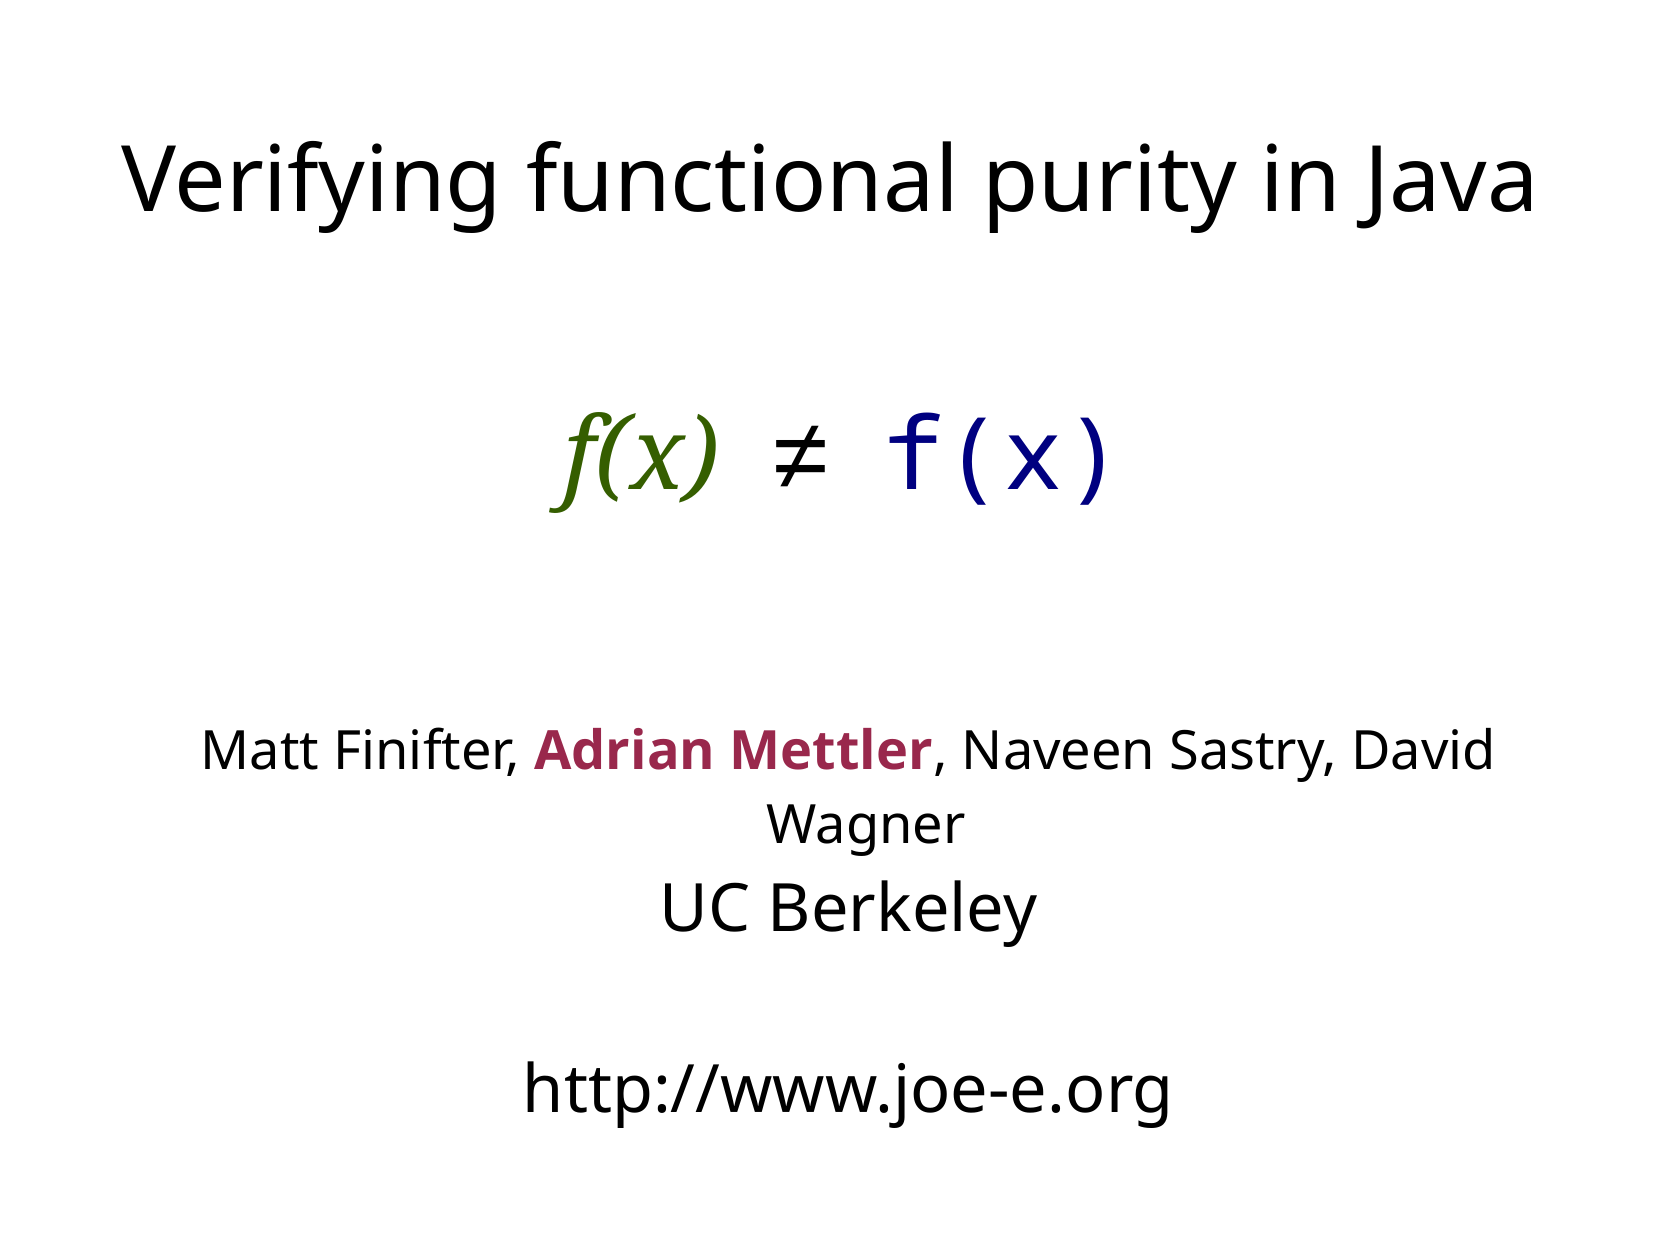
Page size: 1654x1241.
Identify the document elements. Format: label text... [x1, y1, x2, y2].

text_box Matt Finifter, Adrian Mettler, Naveen Sastry, David Wagner UC Berkeley http://www.joe-e.org [86, 681, 1576, 1163]
title Verifying functional purity in Java [86, 72, 1576, 280]
text_box f(x) ≠ f(x) [187, 375, 1501, 521]
